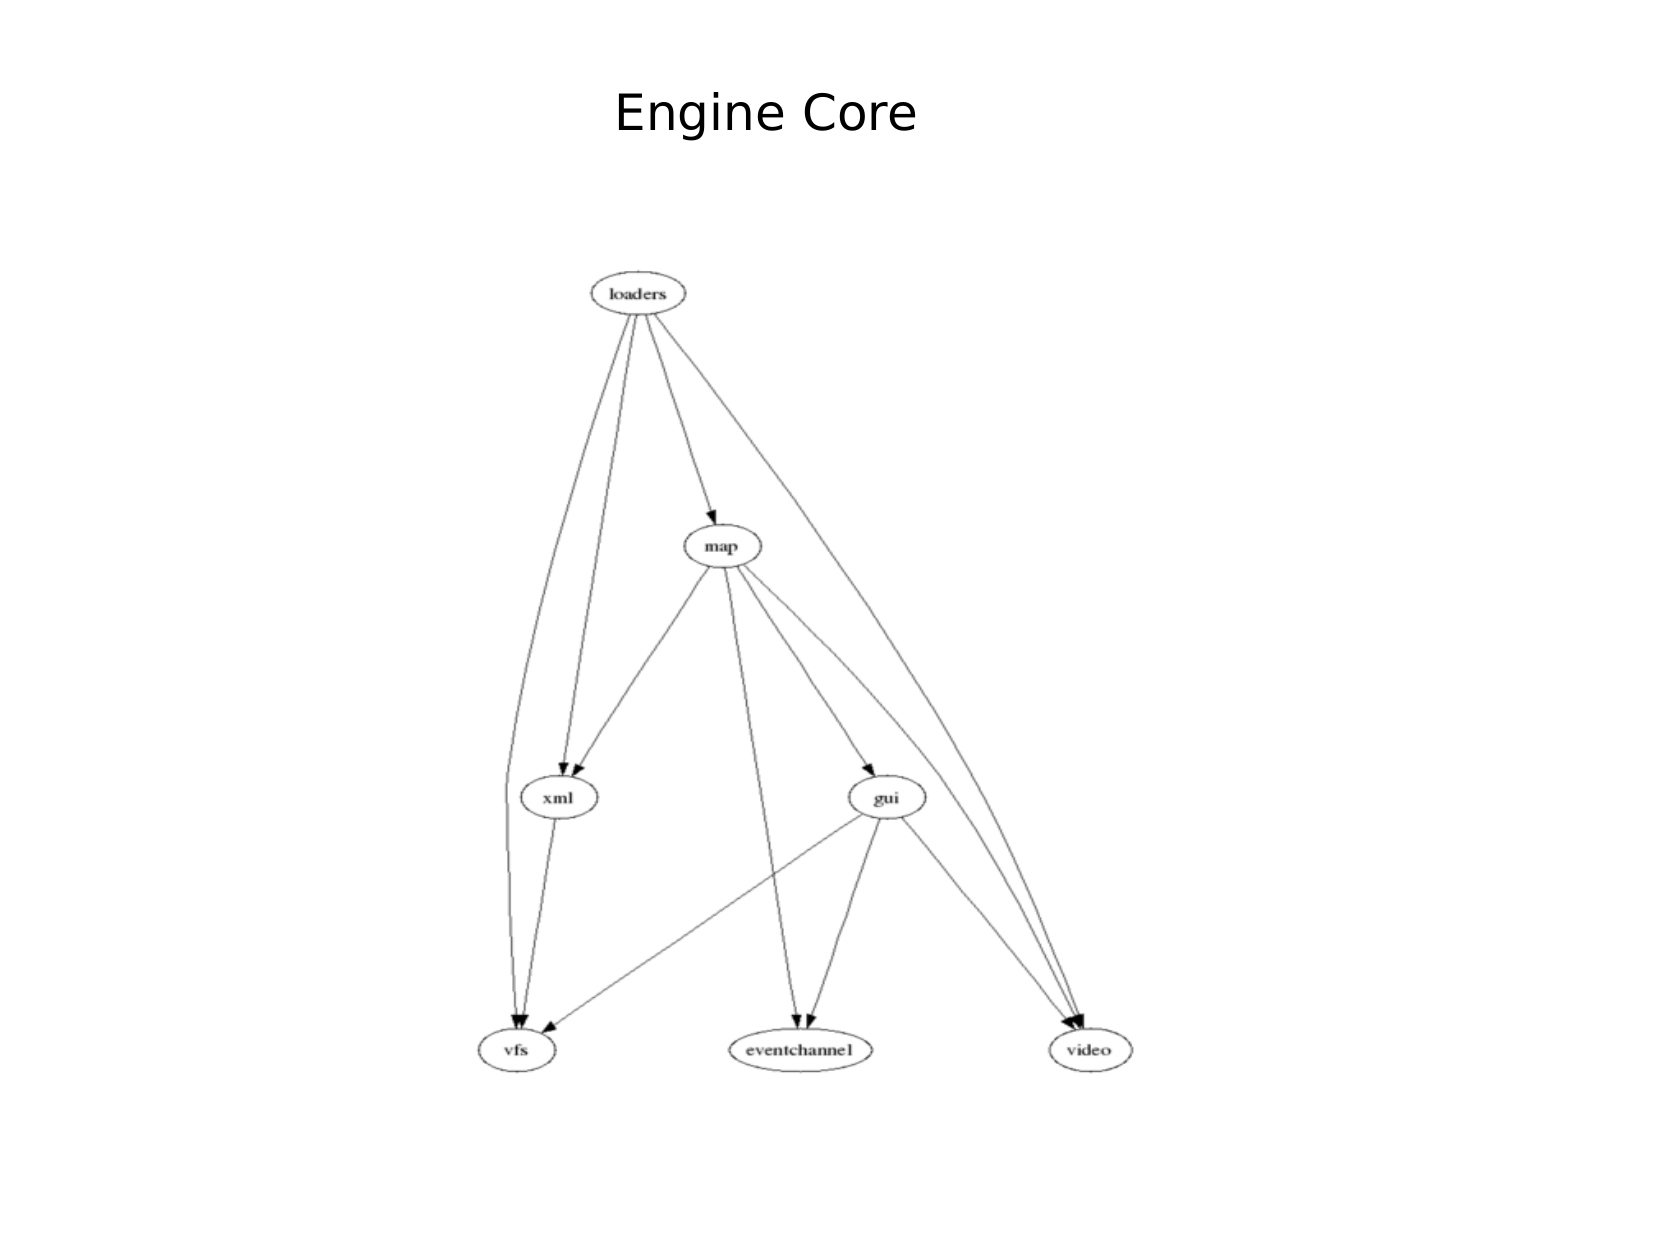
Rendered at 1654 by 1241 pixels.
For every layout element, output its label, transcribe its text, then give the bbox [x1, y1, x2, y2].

text_box Engine Core [600, 76, 1057, 151]
picture [360, 224, 1201, 1117]
